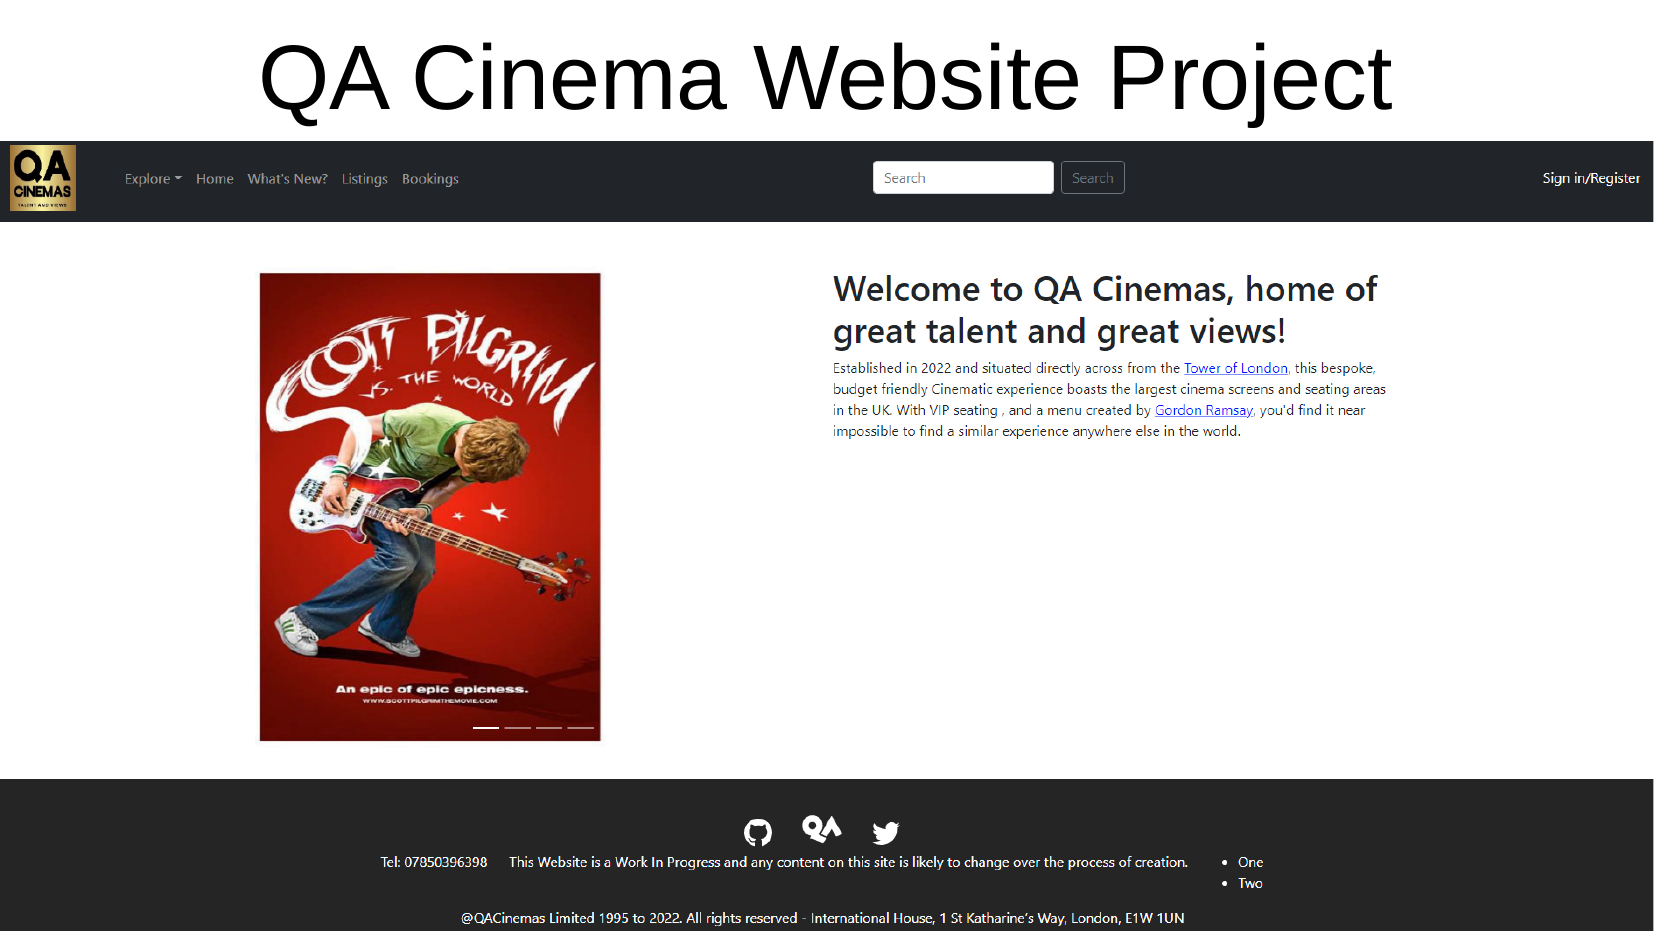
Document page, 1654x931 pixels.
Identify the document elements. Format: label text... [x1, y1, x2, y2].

title QA Cinema Website Project [82, 0, 1571, 141]
picture [0, 141, 1654, 931]
